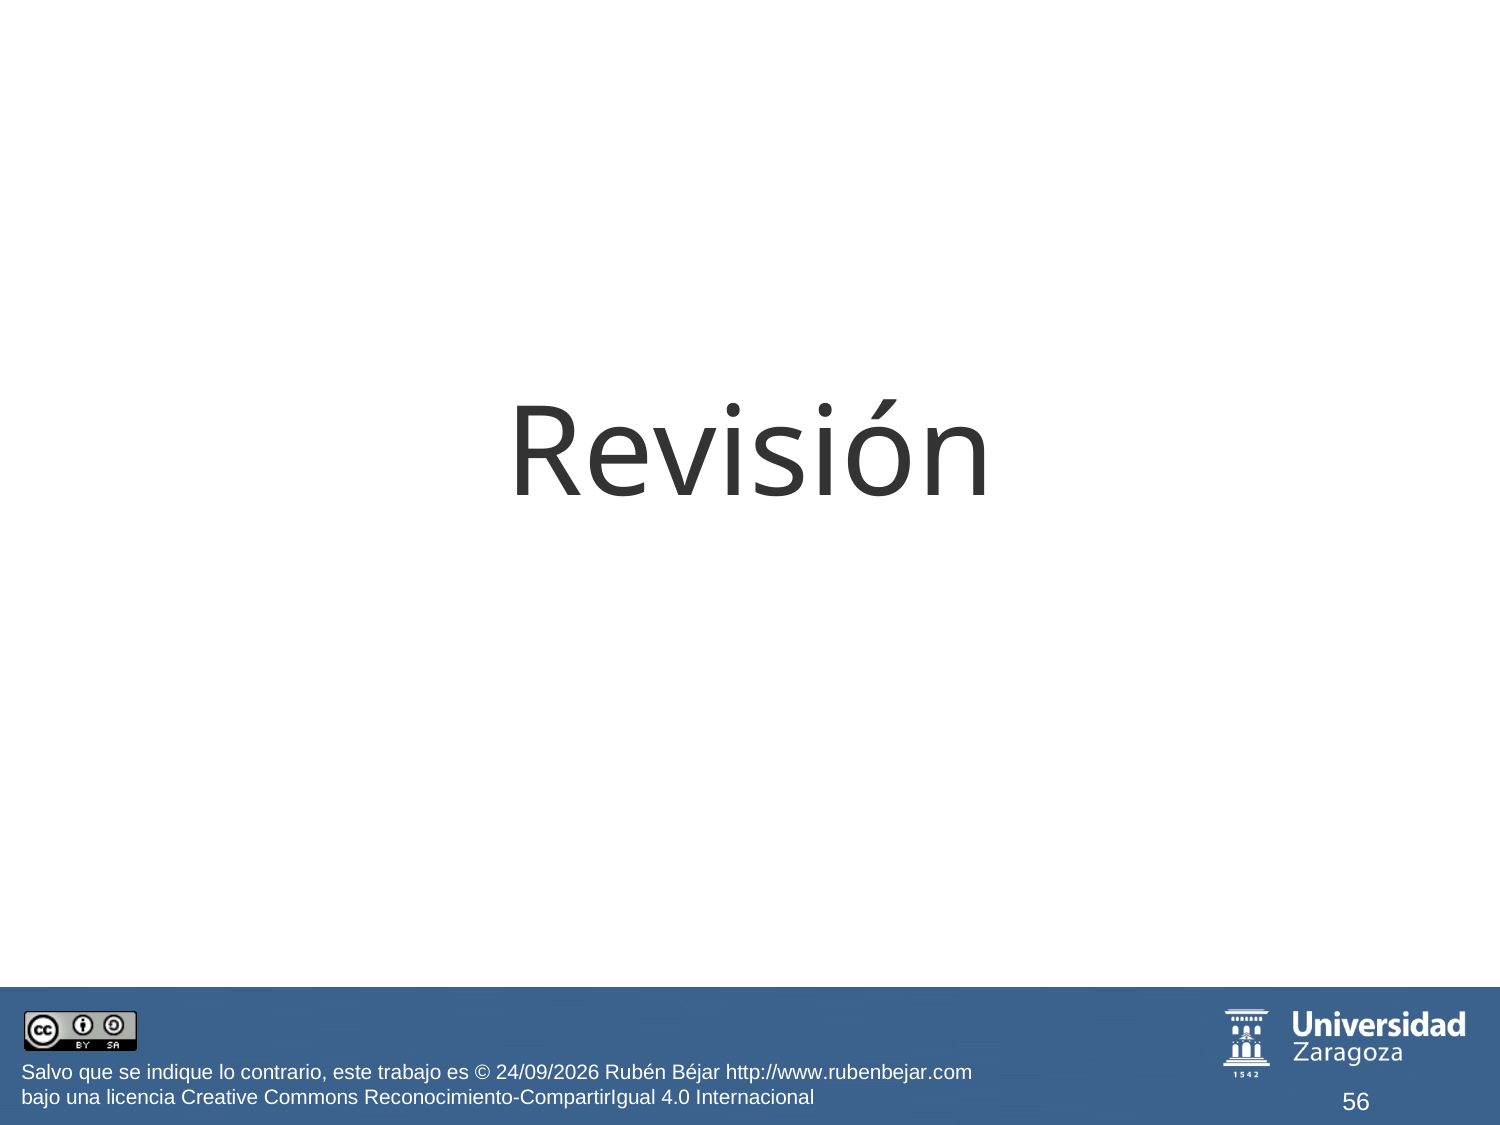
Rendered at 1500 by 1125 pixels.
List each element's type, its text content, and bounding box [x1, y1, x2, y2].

picture [0, 987, 1500, 1125]
text_box Revisión [169, 307, 1331, 585]
